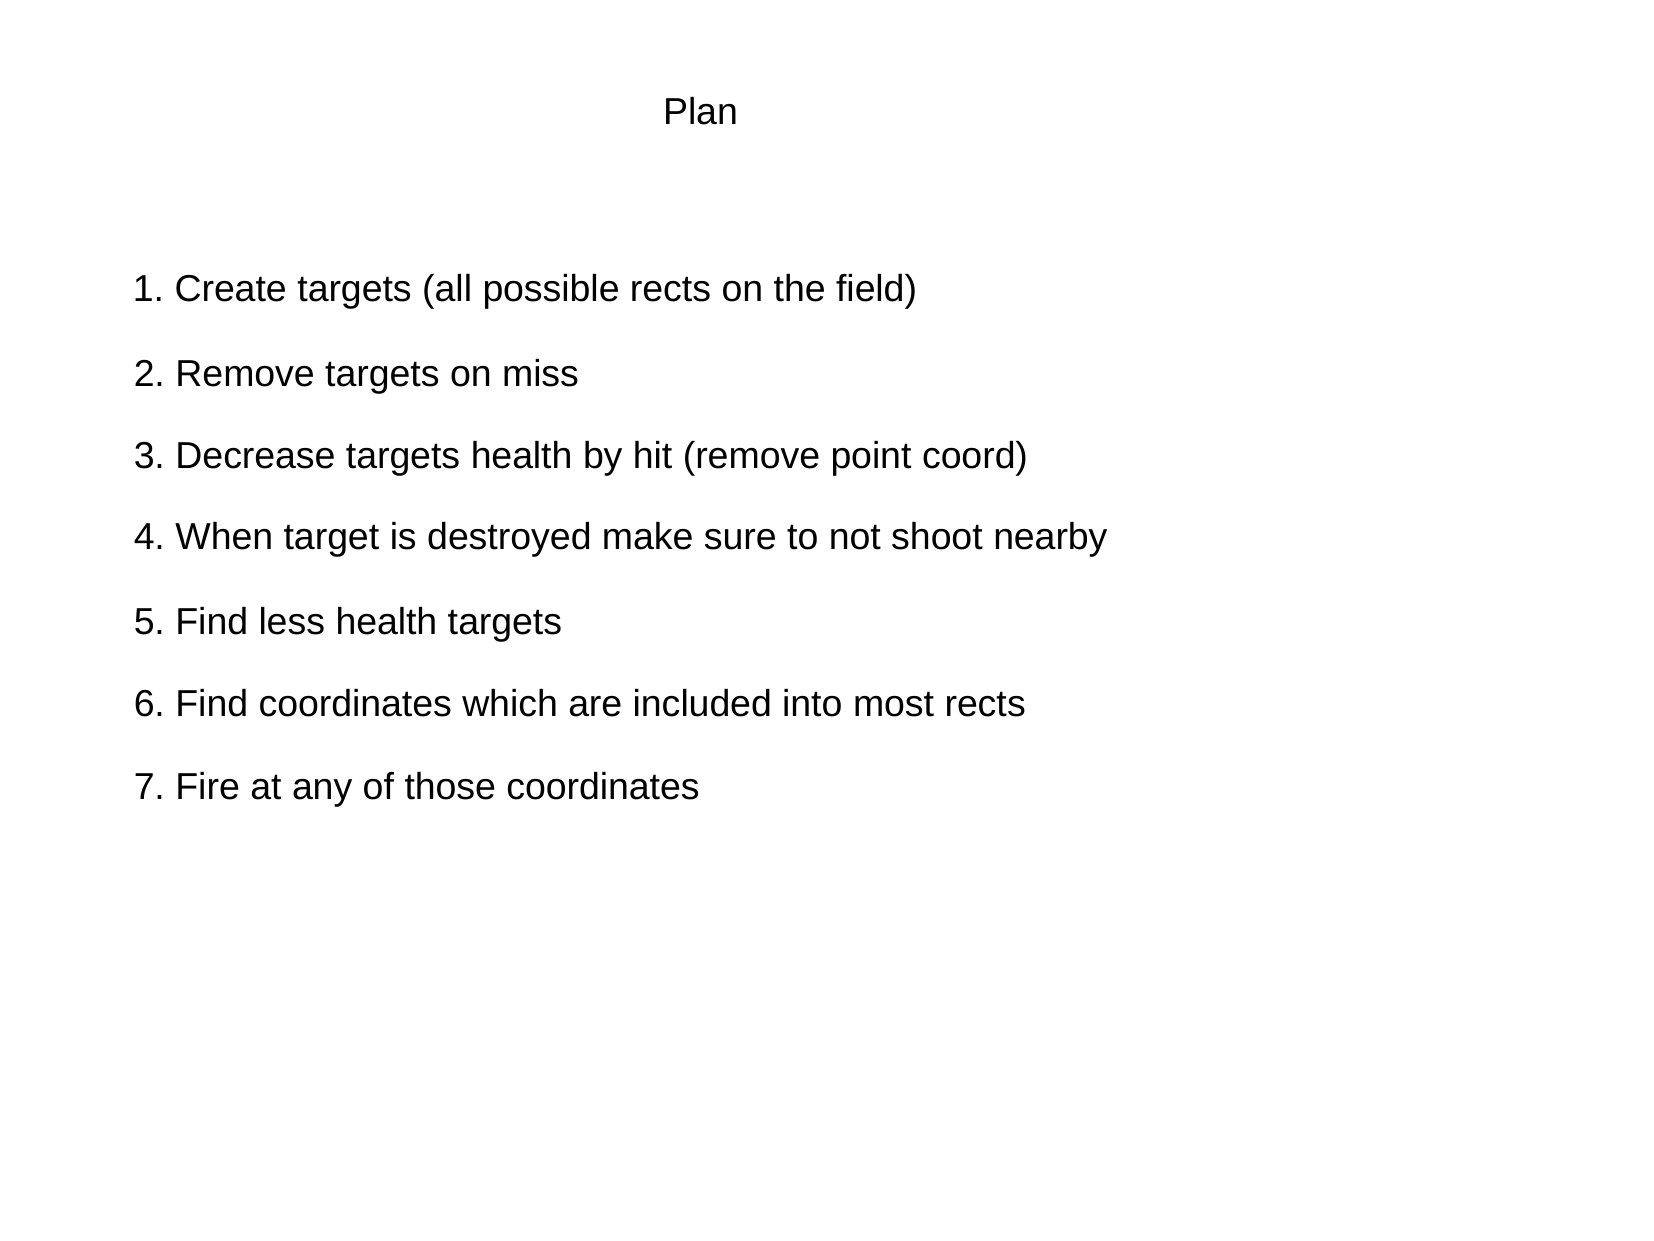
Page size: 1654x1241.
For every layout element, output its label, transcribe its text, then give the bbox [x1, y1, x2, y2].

text_box 5. Find less health targets [118, 592, 579, 650]
text_box 1. Create targets (all possible rects on the field) [118, 259, 934, 317]
text_box 6. Find coordinates which are included into most rects [118, 675, 1043, 733]
text_box 7. Fire at any of those coordinates [118, 758, 727, 816]
text_box 2. Remove targets on miss [118, 344, 595, 402]
text_box 3. Decrease targets health by hit (remove point coord) [118, 427, 1045, 485]
text_box Plan [648, 82, 754, 140]
text_box 4. When target is destroyed make sure to not shoot nearby [118, 507, 1125, 565]
